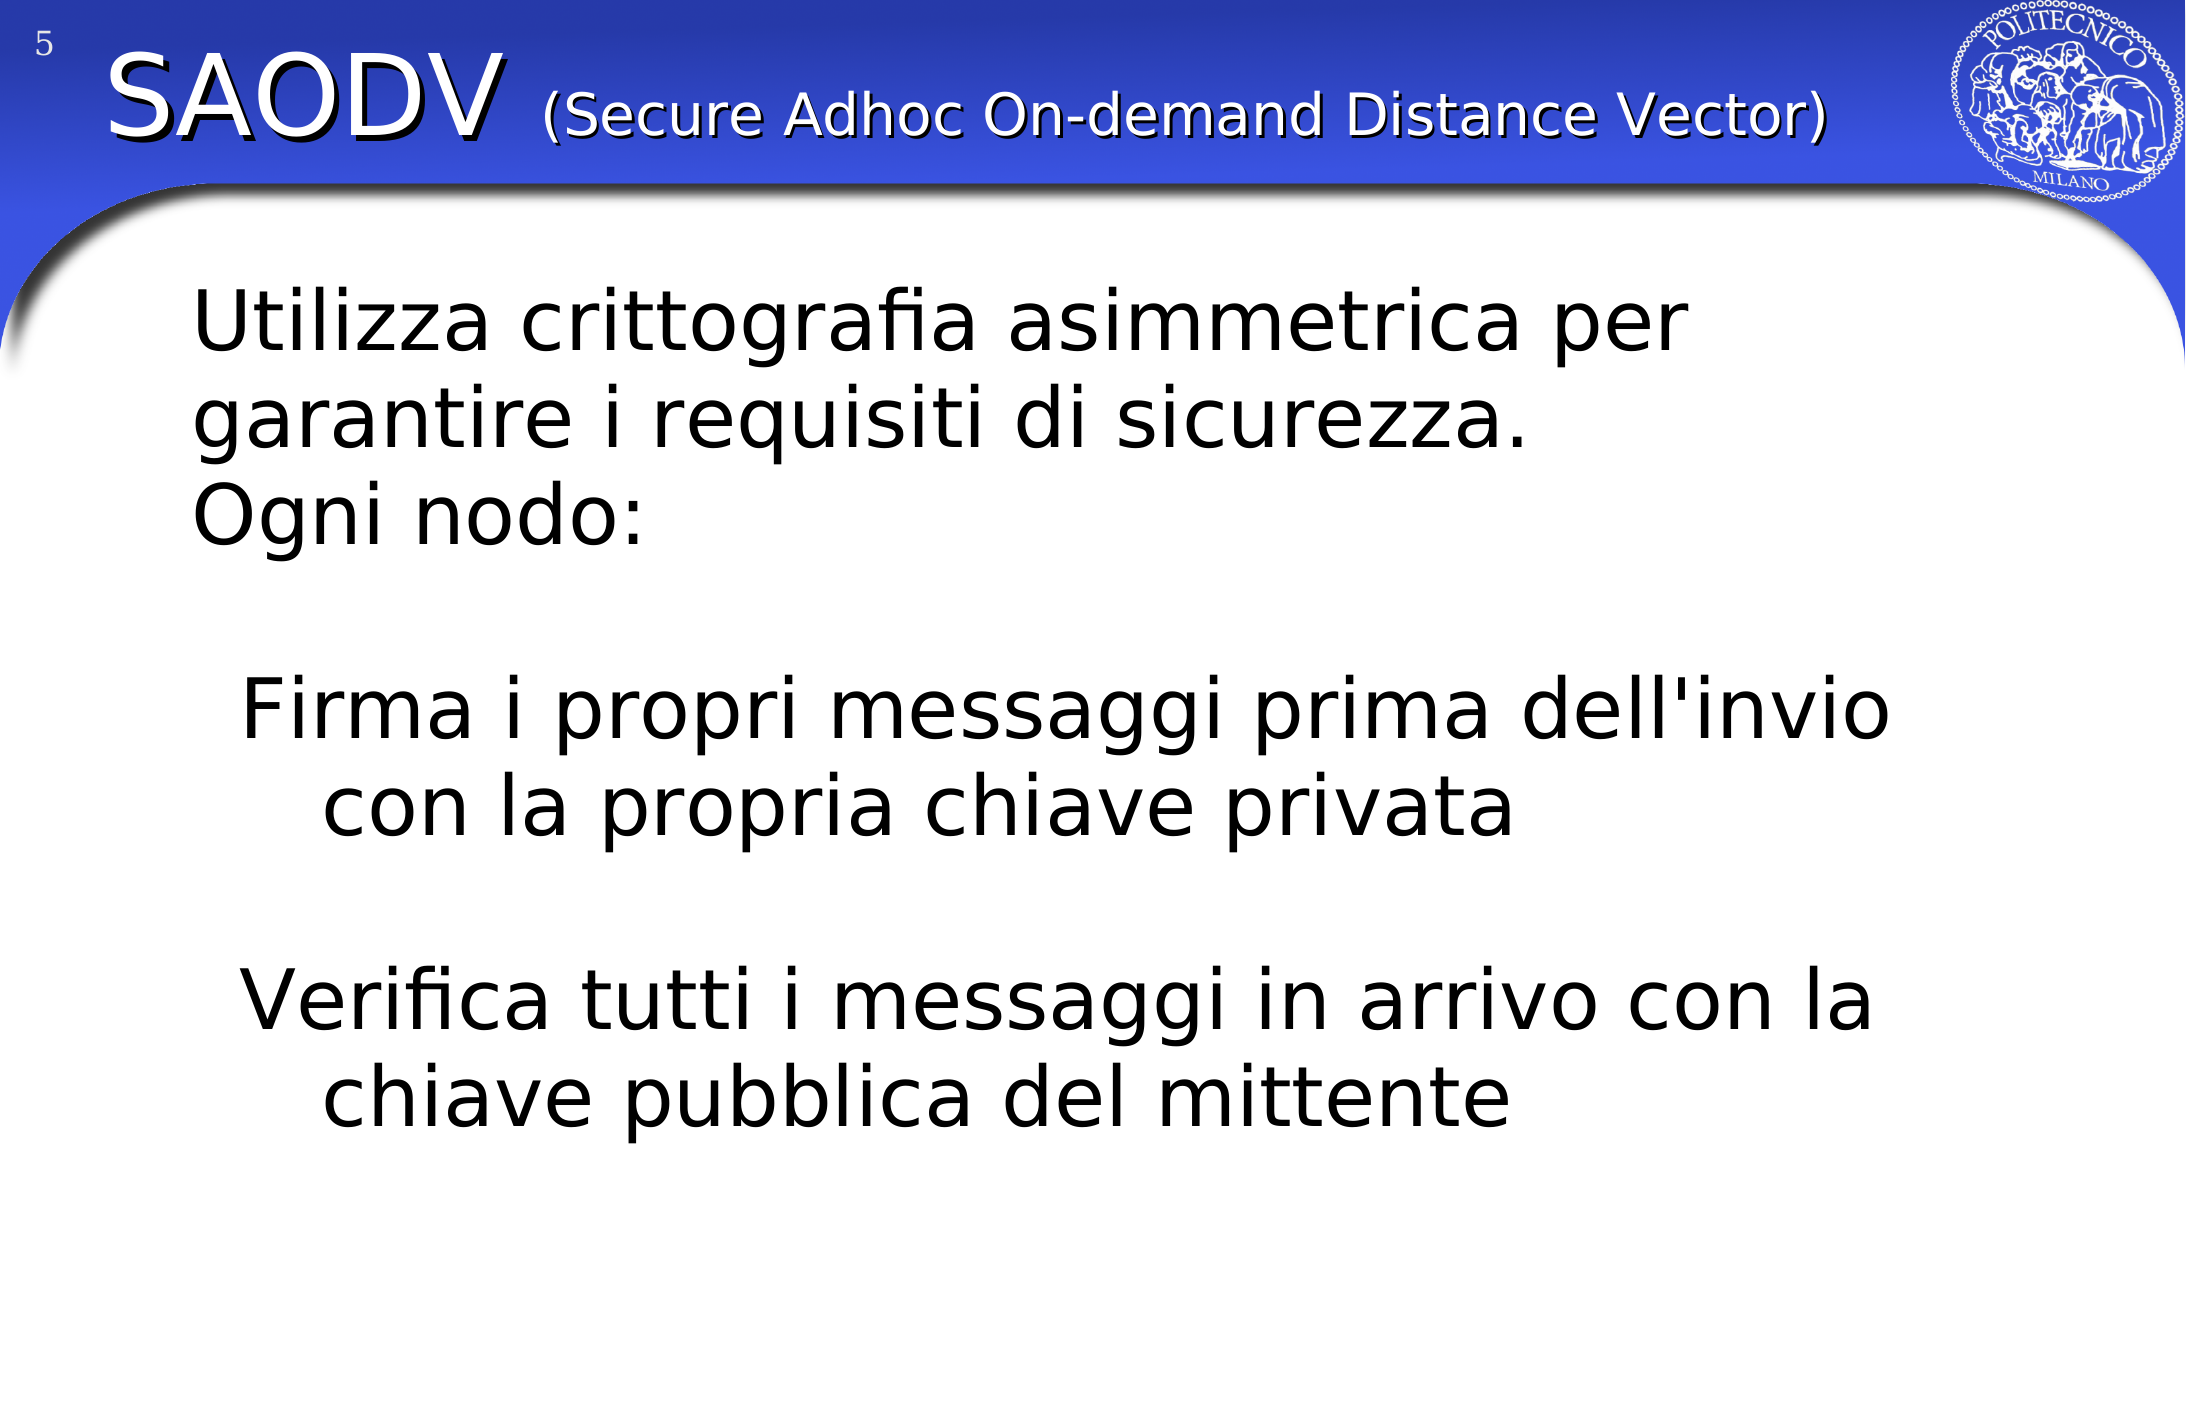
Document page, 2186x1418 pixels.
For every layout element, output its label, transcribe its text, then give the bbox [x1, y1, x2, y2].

picture [0, 0, 2186, 1418]
title SAODV (Secure Adhoc On-demand Distance Vector) [37, 31, 1897, 163]
text_box Utilizza crittografia asimmetrica per garantire i requisiti di sicurezza. Ogni nodo: Firma i propri messaggi prima dell'invio con la propria chiave privata Verifica tutti i messaggi in arrivo con la chiave pubblica del mittente [177, 265, 1949, 1329]
